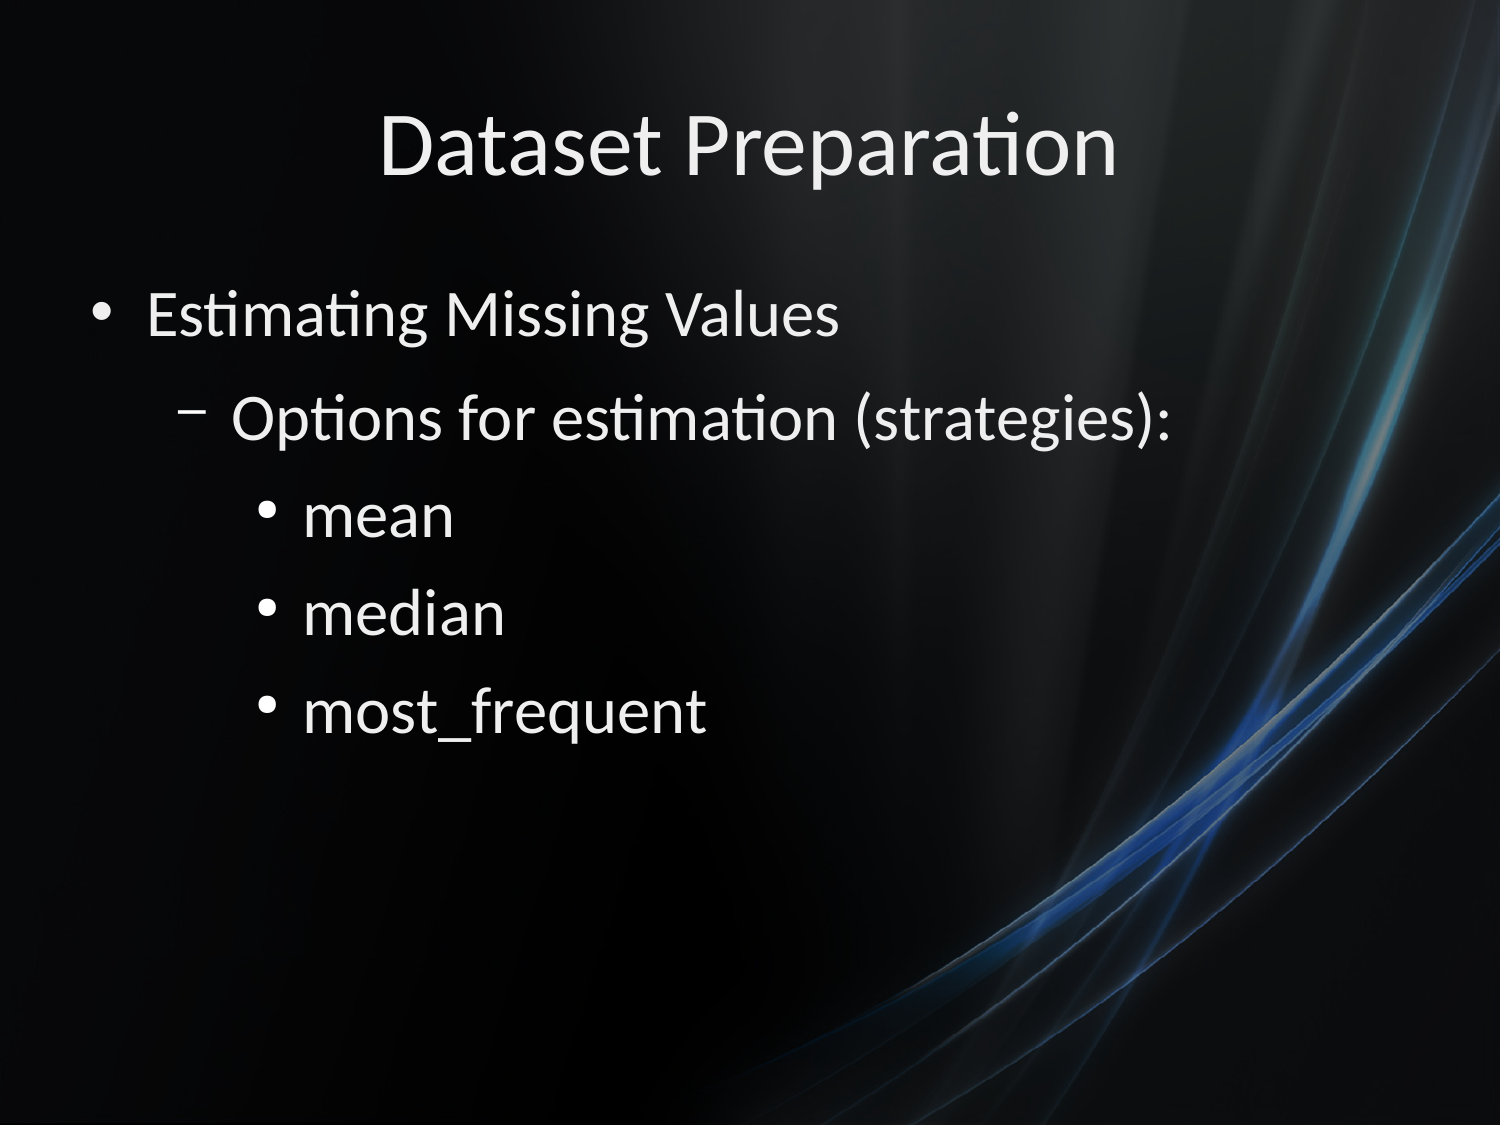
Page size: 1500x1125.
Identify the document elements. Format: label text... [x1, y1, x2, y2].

list Estimating Missing Values Options for estimation (strategies): mean median most_frequent [75, 262, 1425, 1005]
title Dataset Preparation [75, 45, 1425, 233]
picture [0, 0, 1500, 1125]
